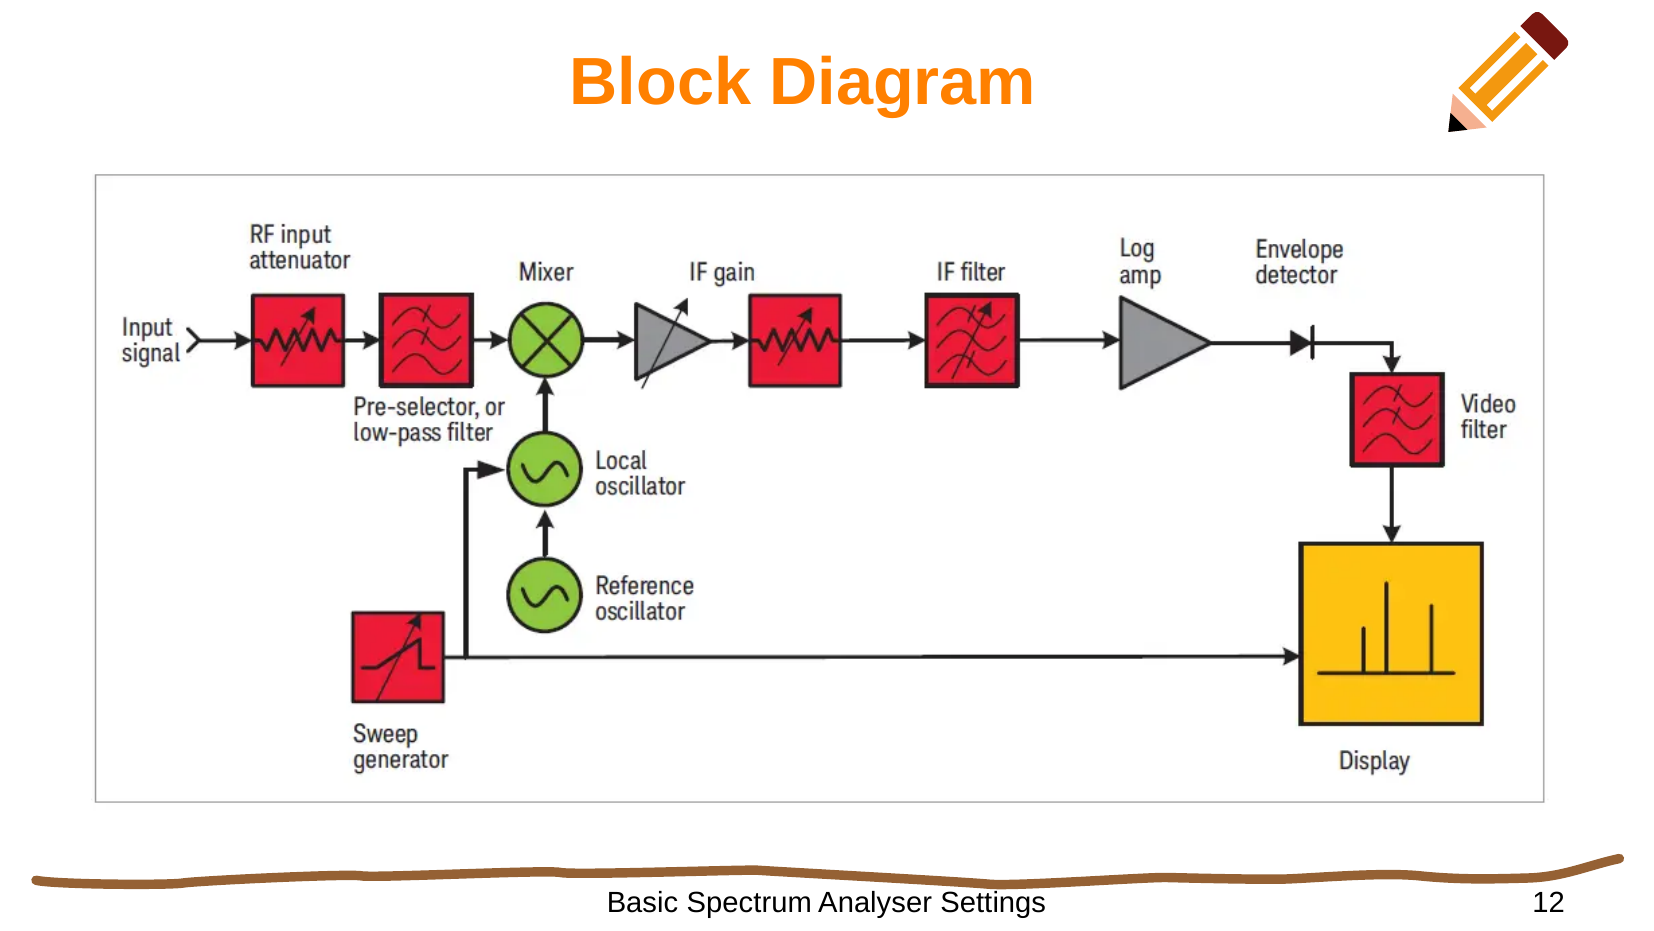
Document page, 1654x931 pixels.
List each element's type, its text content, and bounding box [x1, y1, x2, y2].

title Block Diagram [88, 29, 1447, 133]
picture [91, 169, 1554, 811]
